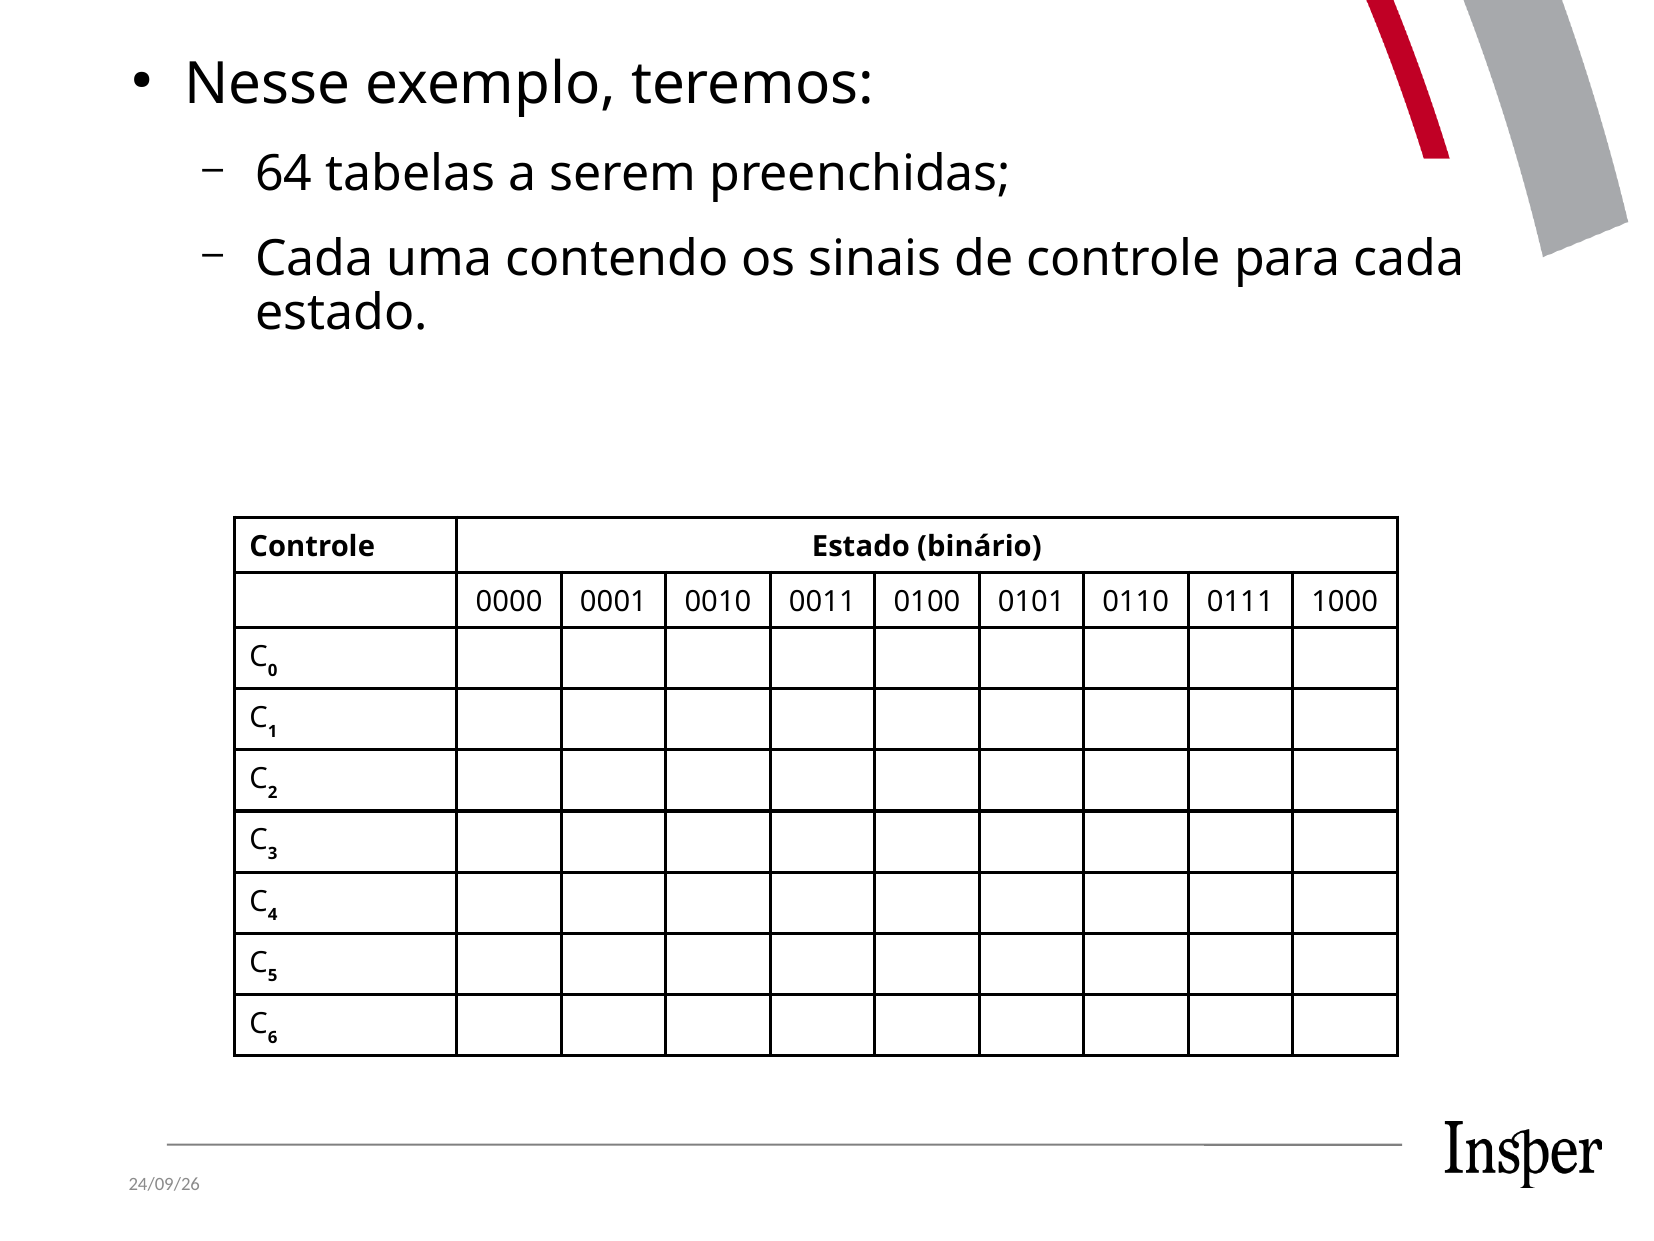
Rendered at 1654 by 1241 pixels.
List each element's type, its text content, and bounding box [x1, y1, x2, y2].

table_cell [667, 690, 769, 748]
table_cell [563, 996, 664, 1054]
table_cell C6 [236, 996, 455, 1054]
table_cell [981, 813, 1082, 871]
table_cell [981, 874, 1082, 932]
table_header Controle [236, 519, 455, 571]
table_cell [667, 751, 769, 809]
table_cell [772, 996, 873, 1054]
table_cell [772, 751, 873, 809]
table_cell [1294, 690, 1396, 748]
table_cell C4 [236, 874, 455, 932]
table_cell C5 [236, 935, 455, 993]
table_cell [1294, 996, 1396, 1054]
table_cell [458, 813, 560, 871]
table_cell [458, 690, 560, 748]
table_cell [772, 629, 873, 687]
table_header Estado (binário) [458, 519, 1396, 571]
table_cell [876, 935, 978, 993]
table_cell [1085, 629, 1187, 687]
table_cell [563, 874, 664, 932]
table_cell [1190, 751, 1291, 809]
table_cell [563, 629, 664, 687]
table_cell [1190, 874, 1291, 932]
table_cell [981, 690, 1082, 748]
table_cell [458, 935, 560, 993]
table_cell [563, 751, 664, 809]
table_cell [876, 996, 978, 1054]
table_cell [772, 690, 873, 748]
table_cell [876, 629, 978, 687]
table_cell 0000 [458, 574, 560, 626]
table_cell [1085, 690, 1187, 748]
table_cell [876, 813, 978, 871]
table_cell [1085, 996, 1187, 1054]
table_cell [1085, 935, 1187, 993]
table_cell [667, 813, 769, 871]
table_cell [1294, 629, 1396, 687]
table_cell [458, 629, 560, 687]
table_cell [458, 751, 560, 809]
table_cell [667, 874, 769, 932]
table_cell [876, 874, 978, 932]
table_cell [1294, 751, 1396, 809]
table_cell [981, 751, 1082, 809]
table_cell [458, 996, 560, 1054]
table_cell [1294, 935, 1396, 993]
table_cell [1294, 813, 1396, 871]
table_cell 0111 [1190, 574, 1291, 626]
table_cell [563, 690, 664, 748]
table_cell [1190, 629, 1291, 687]
table_cell [772, 874, 873, 932]
table_cell [667, 935, 769, 993]
table_cell [1190, 690, 1291, 748]
table_cell [1085, 813, 1187, 871]
table_cell [1085, 874, 1187, 932]
table_cell [772, 935, 873, 993]
table_cell 0110 [1085, 574, 1187, 626]
table_cell [1190, 813, 1291, 871]
table_cell [876, 751, 978, 809]
table_cell [981, 935, 1082, 993]
table_cell [1190, 996, 1291, 1054]
table_cell 0011 [772, 574, 873, 626]
table_cell [1085, 751, 1187, 809]
table_cell [236, 574, 455, 626]
table_cell [563, 813, 664, 871]
table_cell 0100 [876, 574, 978, 626]
table_cell 0001 [563, 574, 664, 626]
table_cell [458, 874, 560, 932]
table_cell 0010 [667, 574, 769, 626]
table_cell 0101 [981, 574, 1082, 626]
table_cell C0 [236, 629, 455, 687]
table_cell [667, 996, 769, 1054]
table_cell [563, 935, 664, 993]
table_cell [667, 629, 769, 687]
table_cell C3 [236, 813, 455, 871]
table_cell C2 [236, 751, 455, 809]
table_cell C1 [236, 690, 455, 748]
table_cell [876, 690, 978, 748]
table_cell [981, 996, 1082, 1054]
table_cell [772, 813, 873, 871]
table_cell 1000 [1294, 574, 1396, 626]
list Nesse exemplo, teremos: 64 tabelas a serem preenchidas; Cada uma contendo os sinais de controle para cada estado. [113, 53, 1540, 1134]
table_cell [1190, 935, 1291, 993]
table_cell [1294, 874, 1396, 932]
table_cell [981, 629, 1082, 687]
